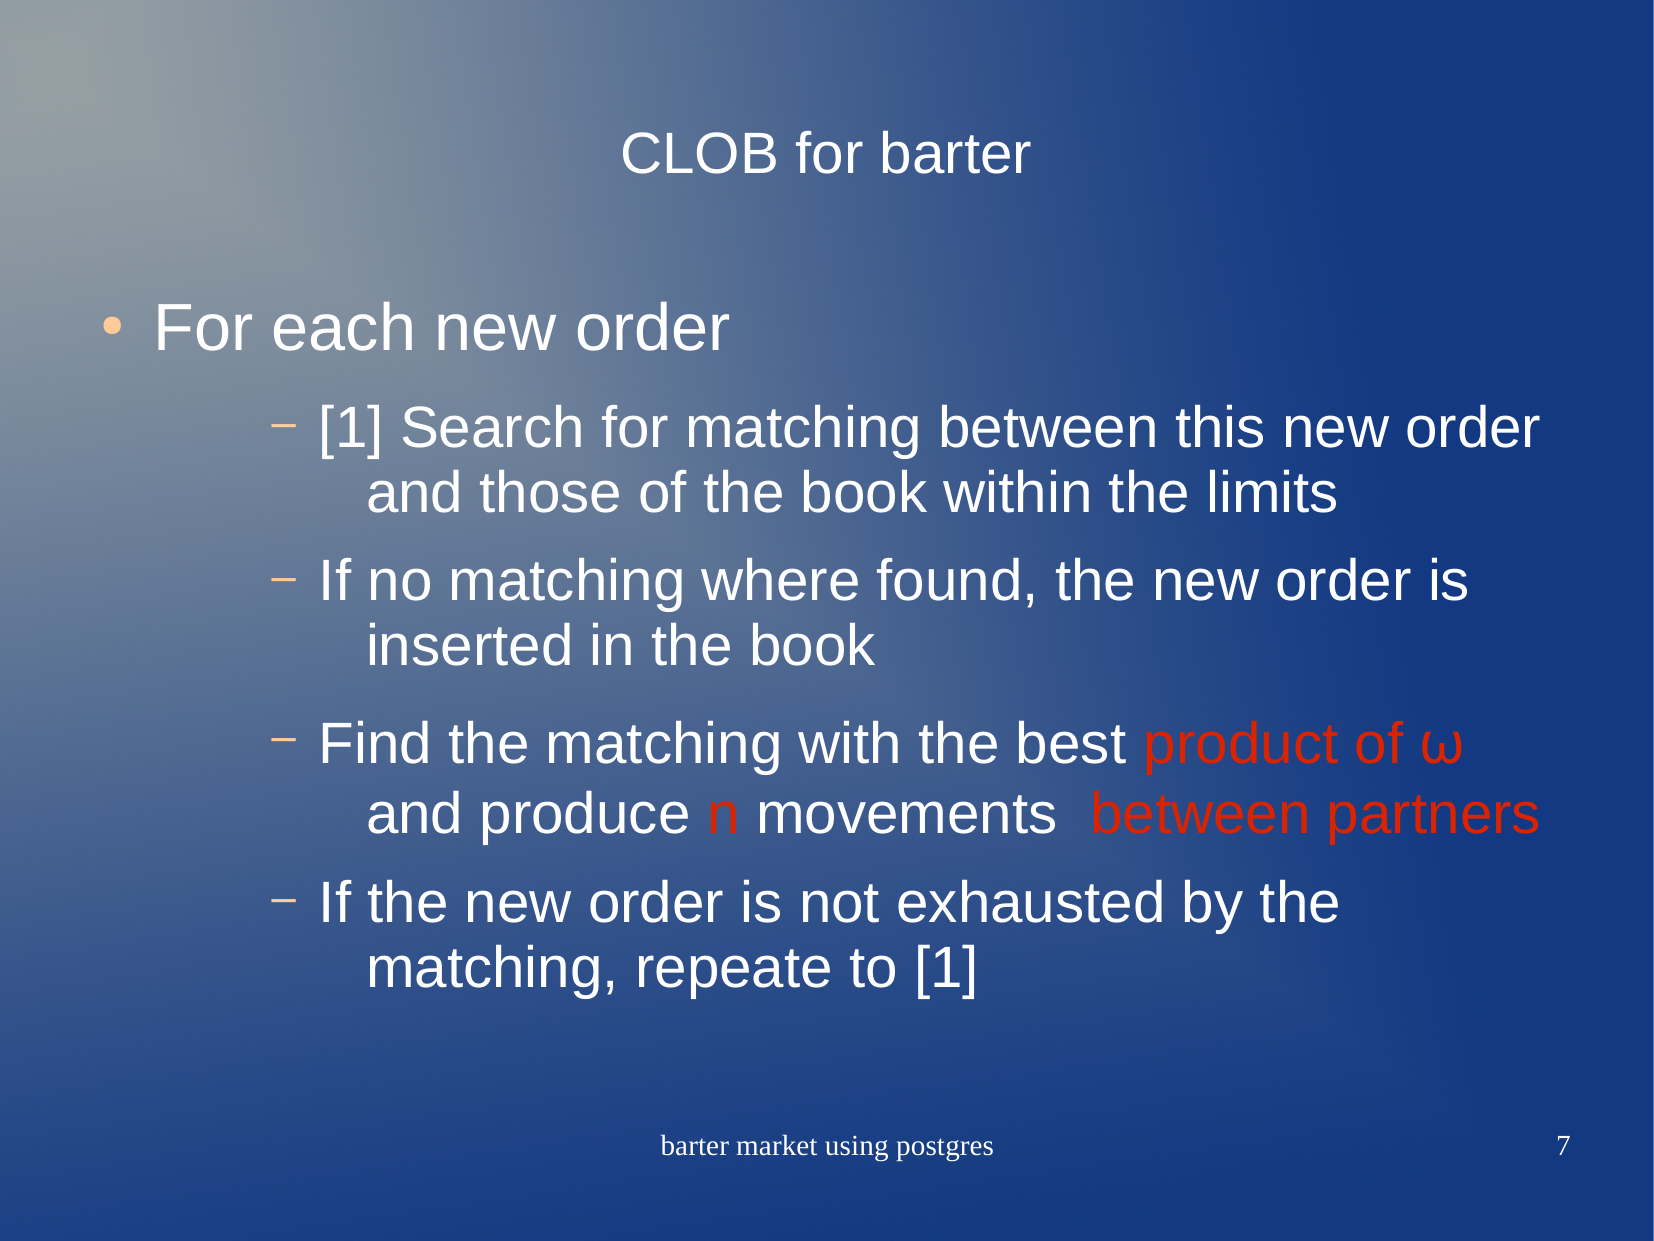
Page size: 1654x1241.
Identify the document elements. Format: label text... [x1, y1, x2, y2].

list For each new order [1] Search for matching between this new order and those of the book within the limits If no matching where found, the new order is inserted in the book Find the matching with the best product of ω and produce n movements between partners If the new order is not exhausted by the matching, repeate to [1] [82, 290, 1571, 1052]
title CLOB for barter [82, 49, 1571, 257]
picture [0, 0, 1654, 1241]
